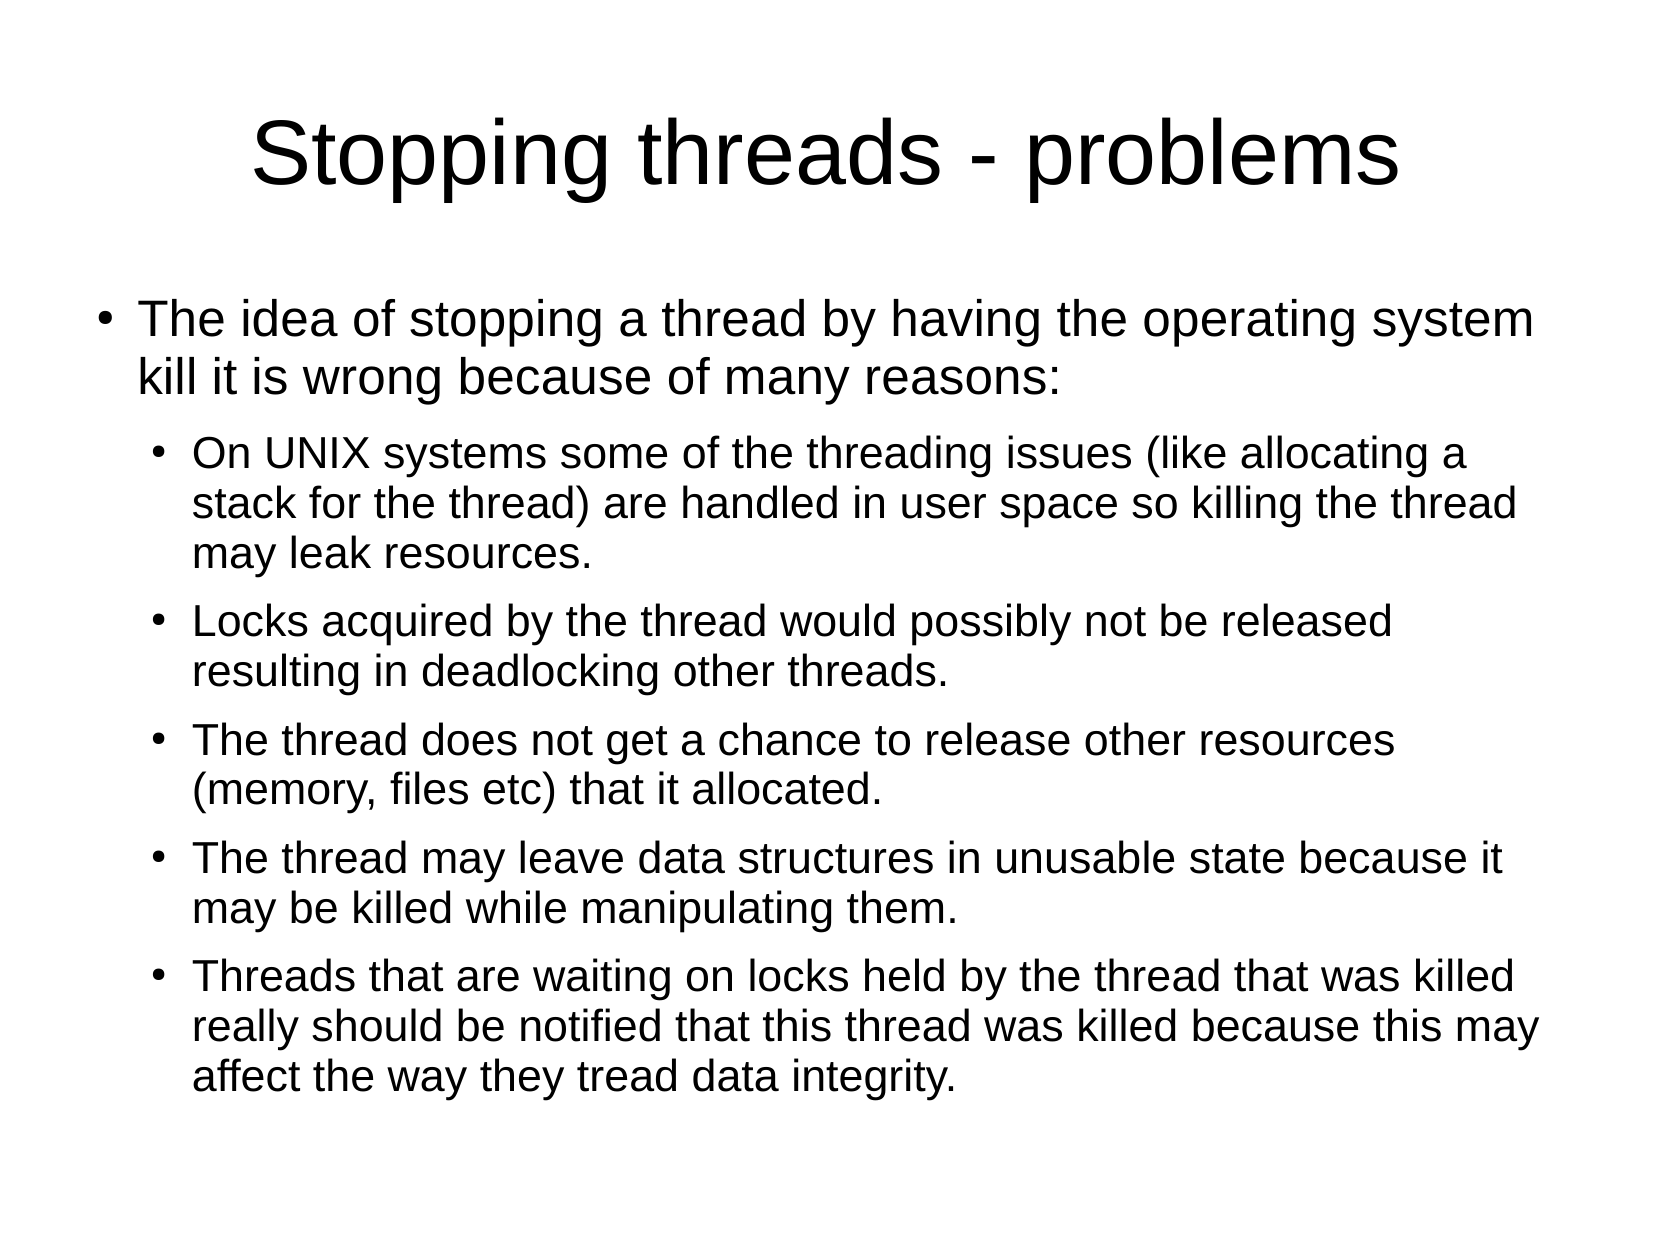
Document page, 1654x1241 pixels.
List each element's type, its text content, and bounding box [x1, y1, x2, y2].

title Stopping threads - problems [82, 49, 1571, 257]
list The idea of stopping a thread by having the operating system kill it is wrong because of many reasons: On UNIX systems some of the threading issues (like allocating a stack for the thread) are handled in user space so killing the thread may leak resources. Locks acquired by the thread would possibly not be released resulting in deadlocking other threads. The thread does not get a chance to release other resources (memory, files etc) that it allocated. The thread may leave data structures in unusable state because it may be killed while manipulating them. Threads that are waiting on locks held by the thread that was killed really should be notified that this thread was killed because this may affect the way they tread data integrity. [82, 290, 1571, 1109]
